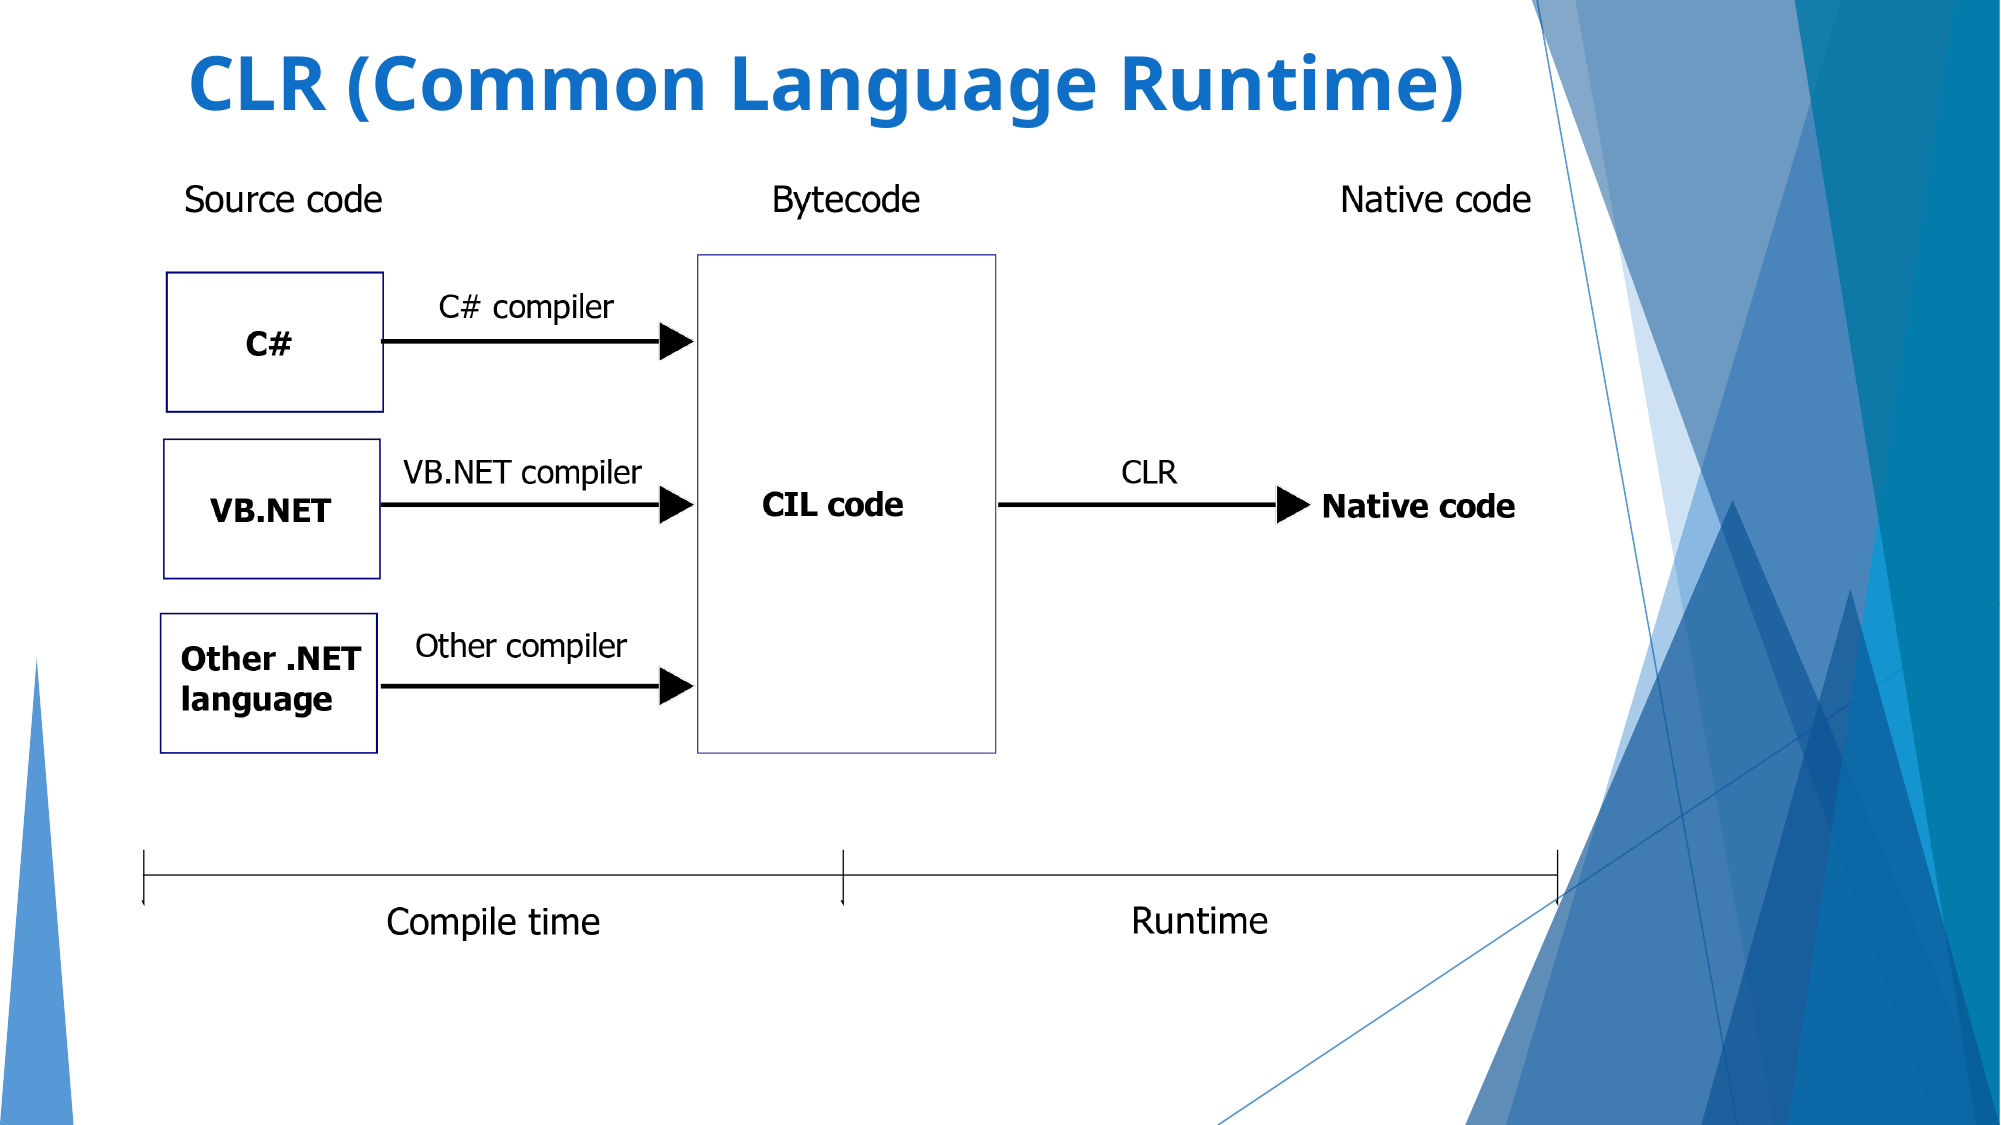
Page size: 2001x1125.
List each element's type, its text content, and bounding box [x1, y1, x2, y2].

picture [141, 184, 1559, 941]
title CLR (Common Language Runtime) [172, 27, 1751, 245]
